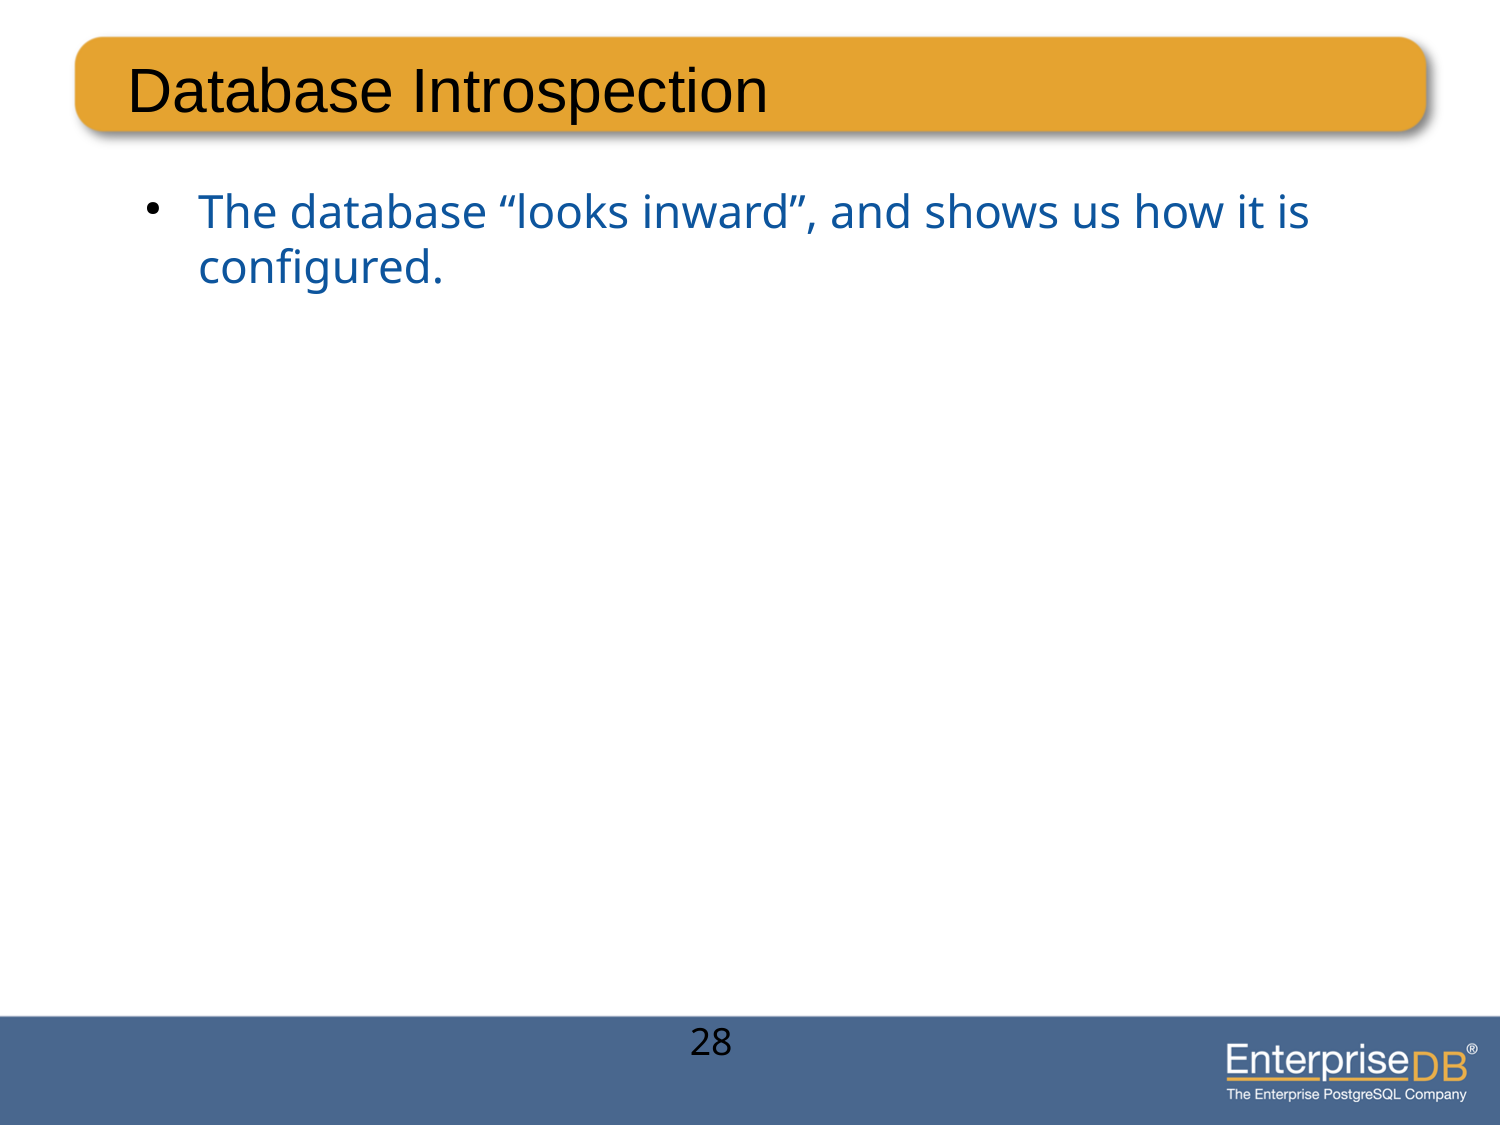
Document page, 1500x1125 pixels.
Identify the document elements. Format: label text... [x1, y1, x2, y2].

list The database “looks inward”, and shows us how it is configured. [112, 174, 1388, 963]
slide_number <number> [675, 1010, 825, 1125]
title Database Introspection [112, 37, 1388, 138]
picture [0, 0, 1500, 1125]
